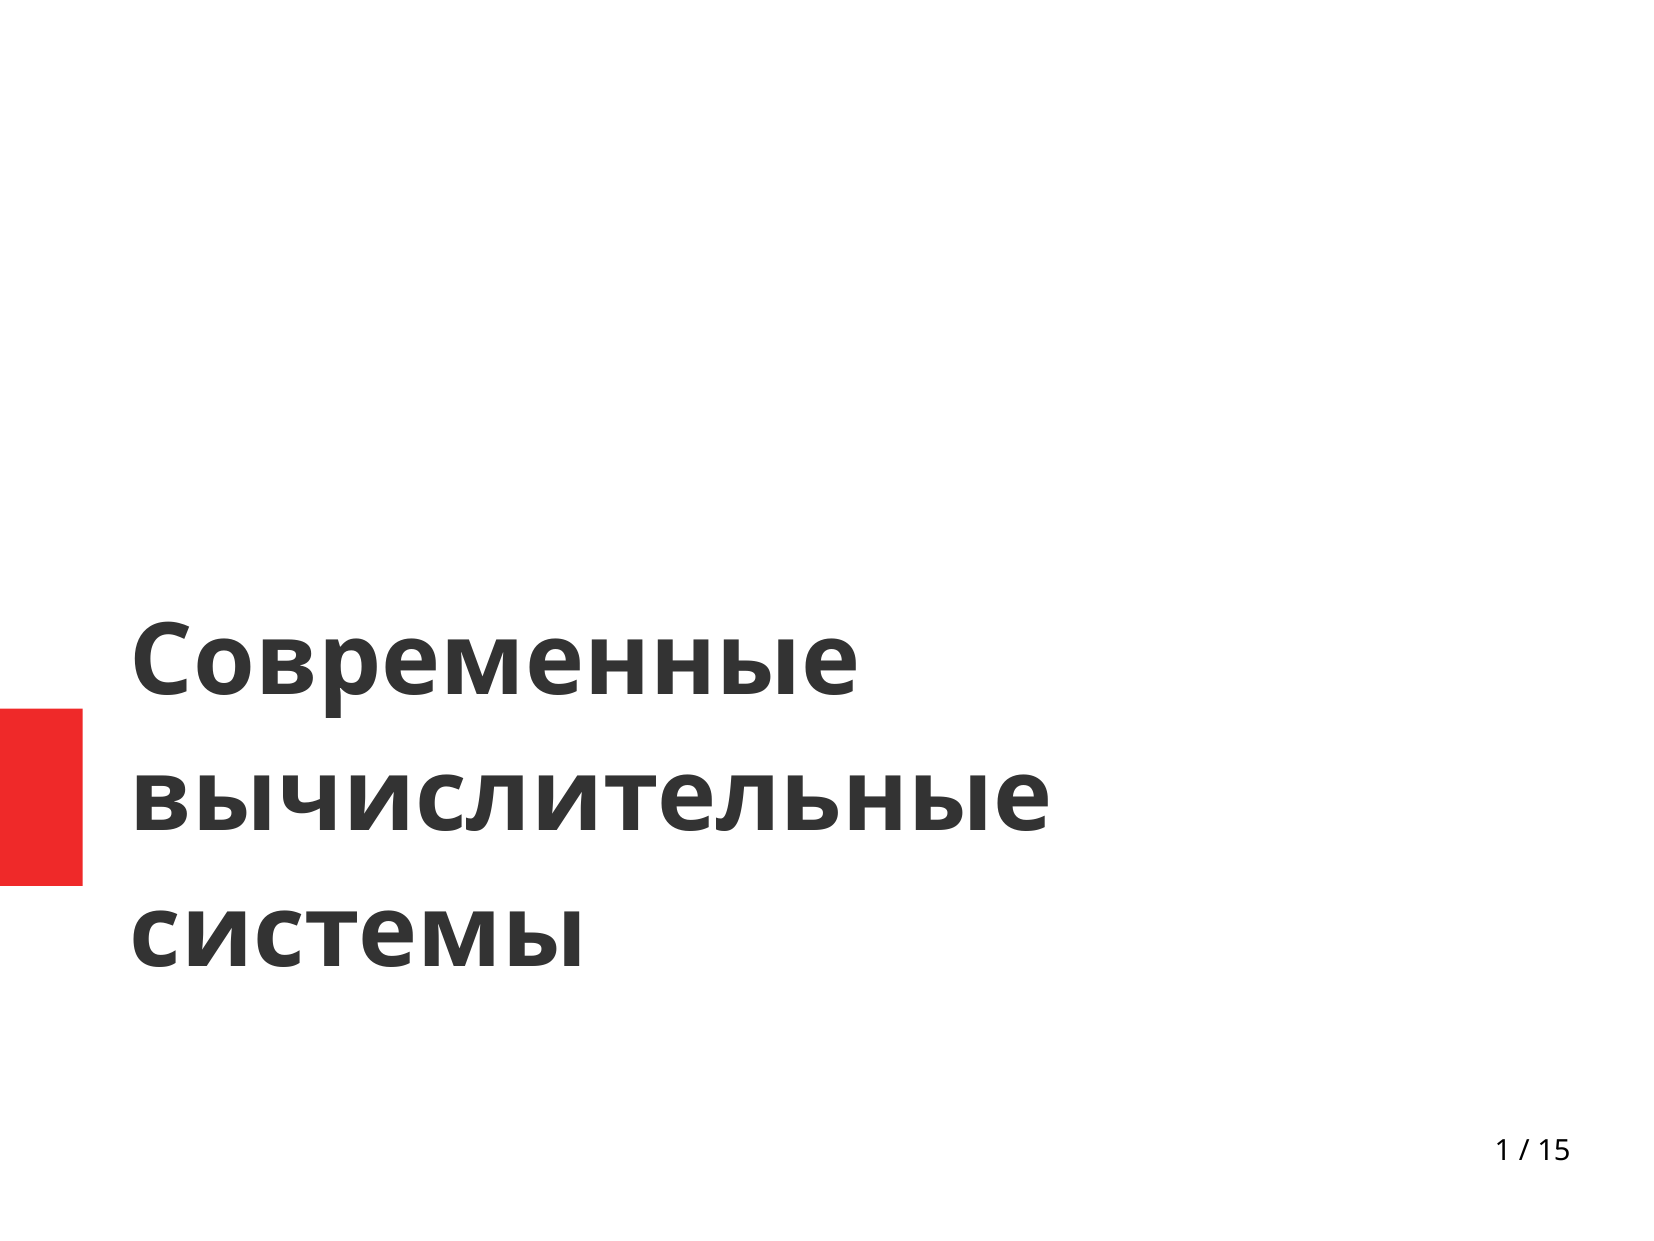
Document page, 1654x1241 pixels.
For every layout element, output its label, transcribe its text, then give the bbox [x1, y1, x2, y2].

title Современные вычислительные системы [129, 587, 1536, 996]
